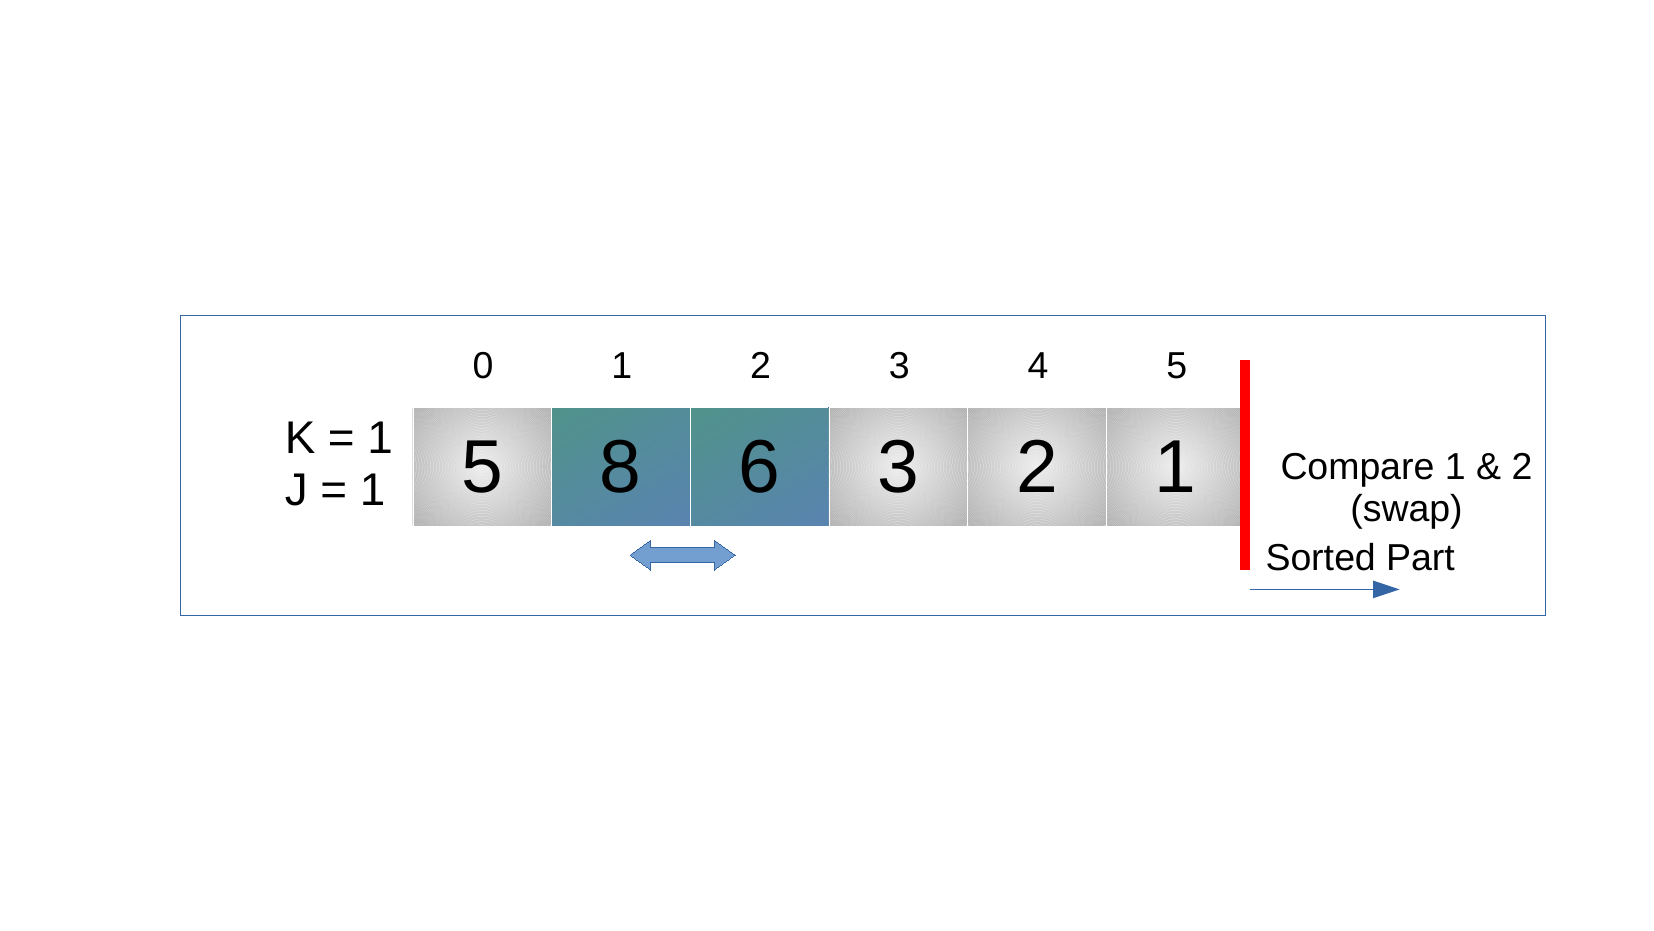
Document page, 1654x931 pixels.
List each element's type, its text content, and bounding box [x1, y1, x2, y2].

table_header 5 [414, 408, 551, 526]
text_box [180, 315, 1546, 616]
table_header 4 [969, 277, 1107, 395]
table_header 0 [414, 277, 552, 395]
table_header 3 [830, 277, 969, 395]
text_box K = 1 J = 1 [270, 405, 408, 523]
text_box Compare 1 & 2 (swap) [1265, 438, 1548, 537]
table_header 6 [691, 408, 829, 526]
text_box Sorted Part [1250, 529, 1471, 587]
text_box [1246, 315, 1546, 529]
table_header 5 [1107, 277, 1246, 395]
table_header 2 [691, 277, 830, 395]
table_header 3 [830, 408, 967, 526]
table_header 2 [968, 408, 1106, 526]
table_header 1 [1107, 408, 1240, 526]
table_header 1 [552, 277, 691, 395]
table_header 8 [552, 408, 690, 526]
